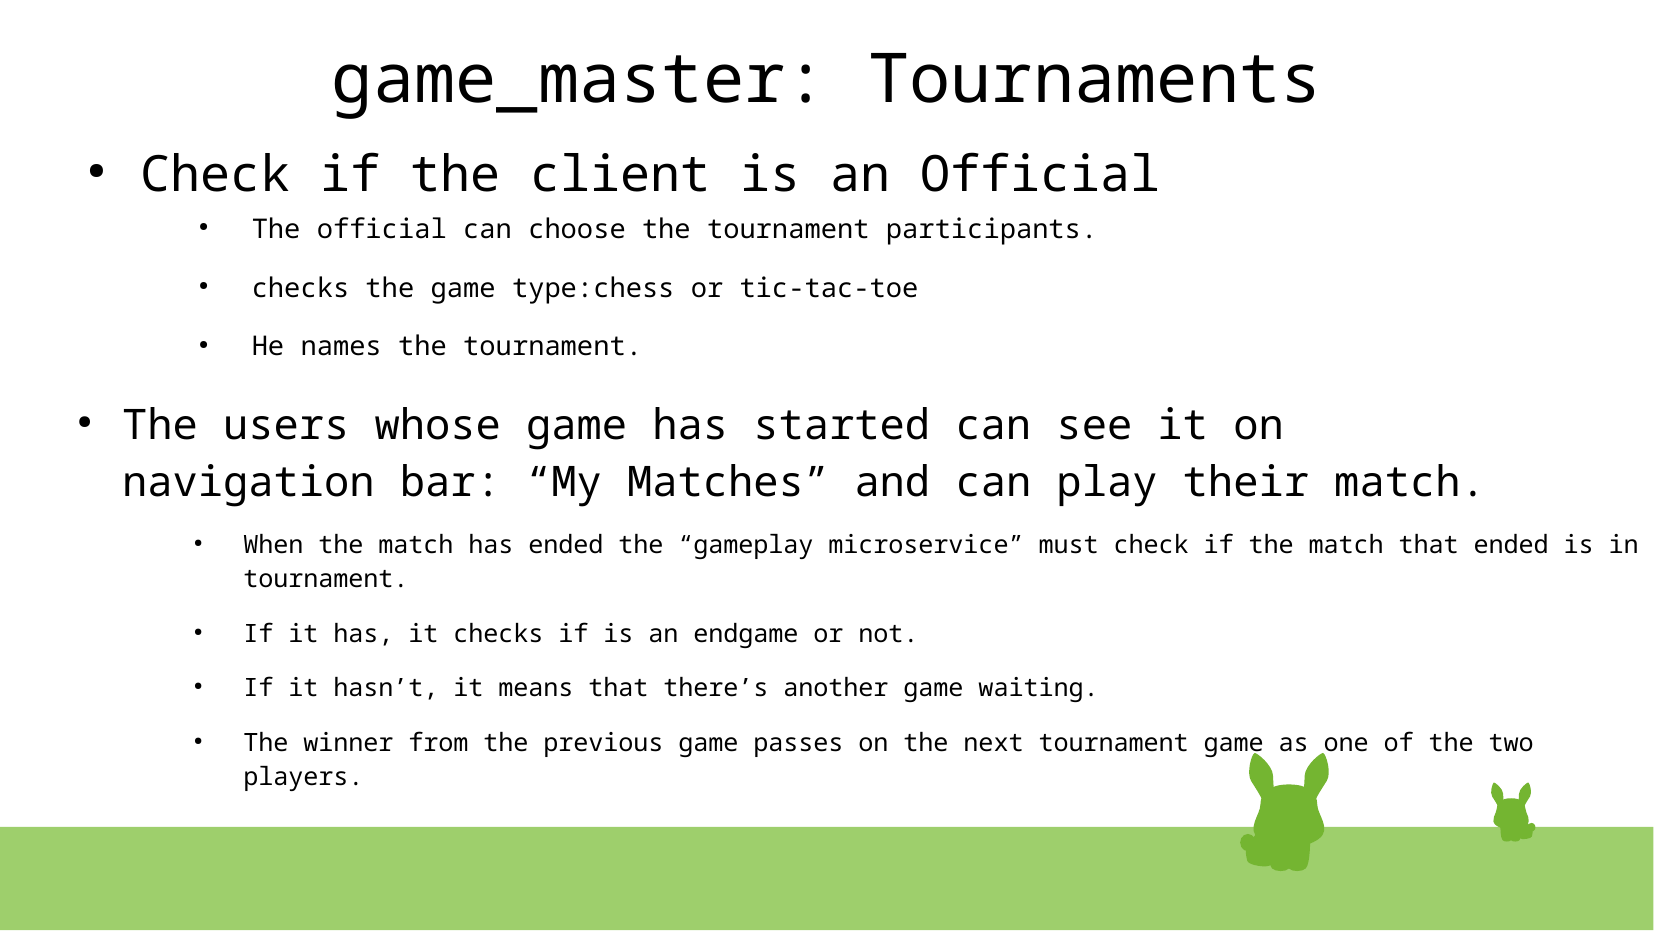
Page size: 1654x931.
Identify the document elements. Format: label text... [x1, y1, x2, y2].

list When the match has ended the “gameplay microservice” must check if the match that ended is in tournament. If it has, it checks if is an endgame or not. If it hasn’t, it means that there’s another game waiting. The winner from the previous game passes on the next tournament game as one of the two players. [177, 527, 1654, 796]
title game_master: Tournaments [88, 2, 1565, 150]
list The official can choose the tournament participants. checks the game type:chess or tic-tac-toe He names the tournament. [181, 209, 1603, 442]
list Check if the client is an Official [69, 138, 1182, 226]
list The users whose game has started can see it on navigation bar: “My Matches” and can play their match. [62, 318, 1492, 514]
